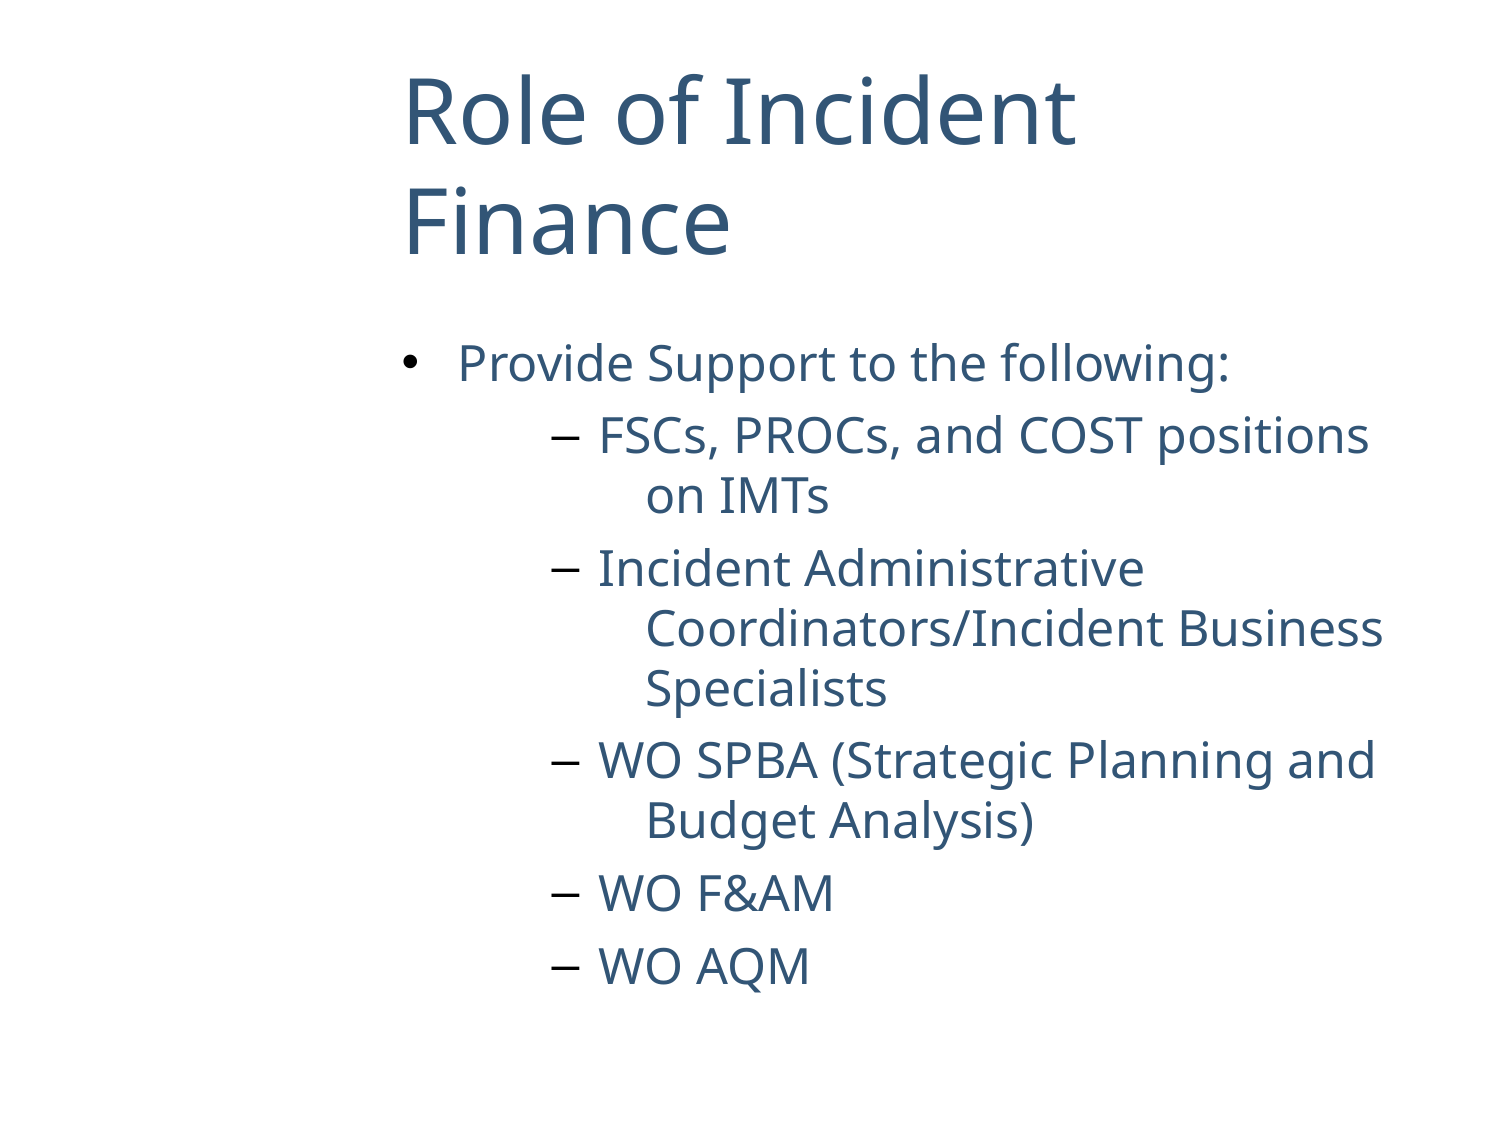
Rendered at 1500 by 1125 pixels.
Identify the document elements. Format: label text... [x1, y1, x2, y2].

list Provide Support to the following: FSCs, PROCs, and COST positions on IMTs Incident Administrative Coordinators/Incident Business Specialists WO SPBA (Strategic Planning and Budget Analysis) WO F&AM WO AQM [386, 323, 1426, 1067]
title Role of Incident Finance [386, 45, 1426, 233]
